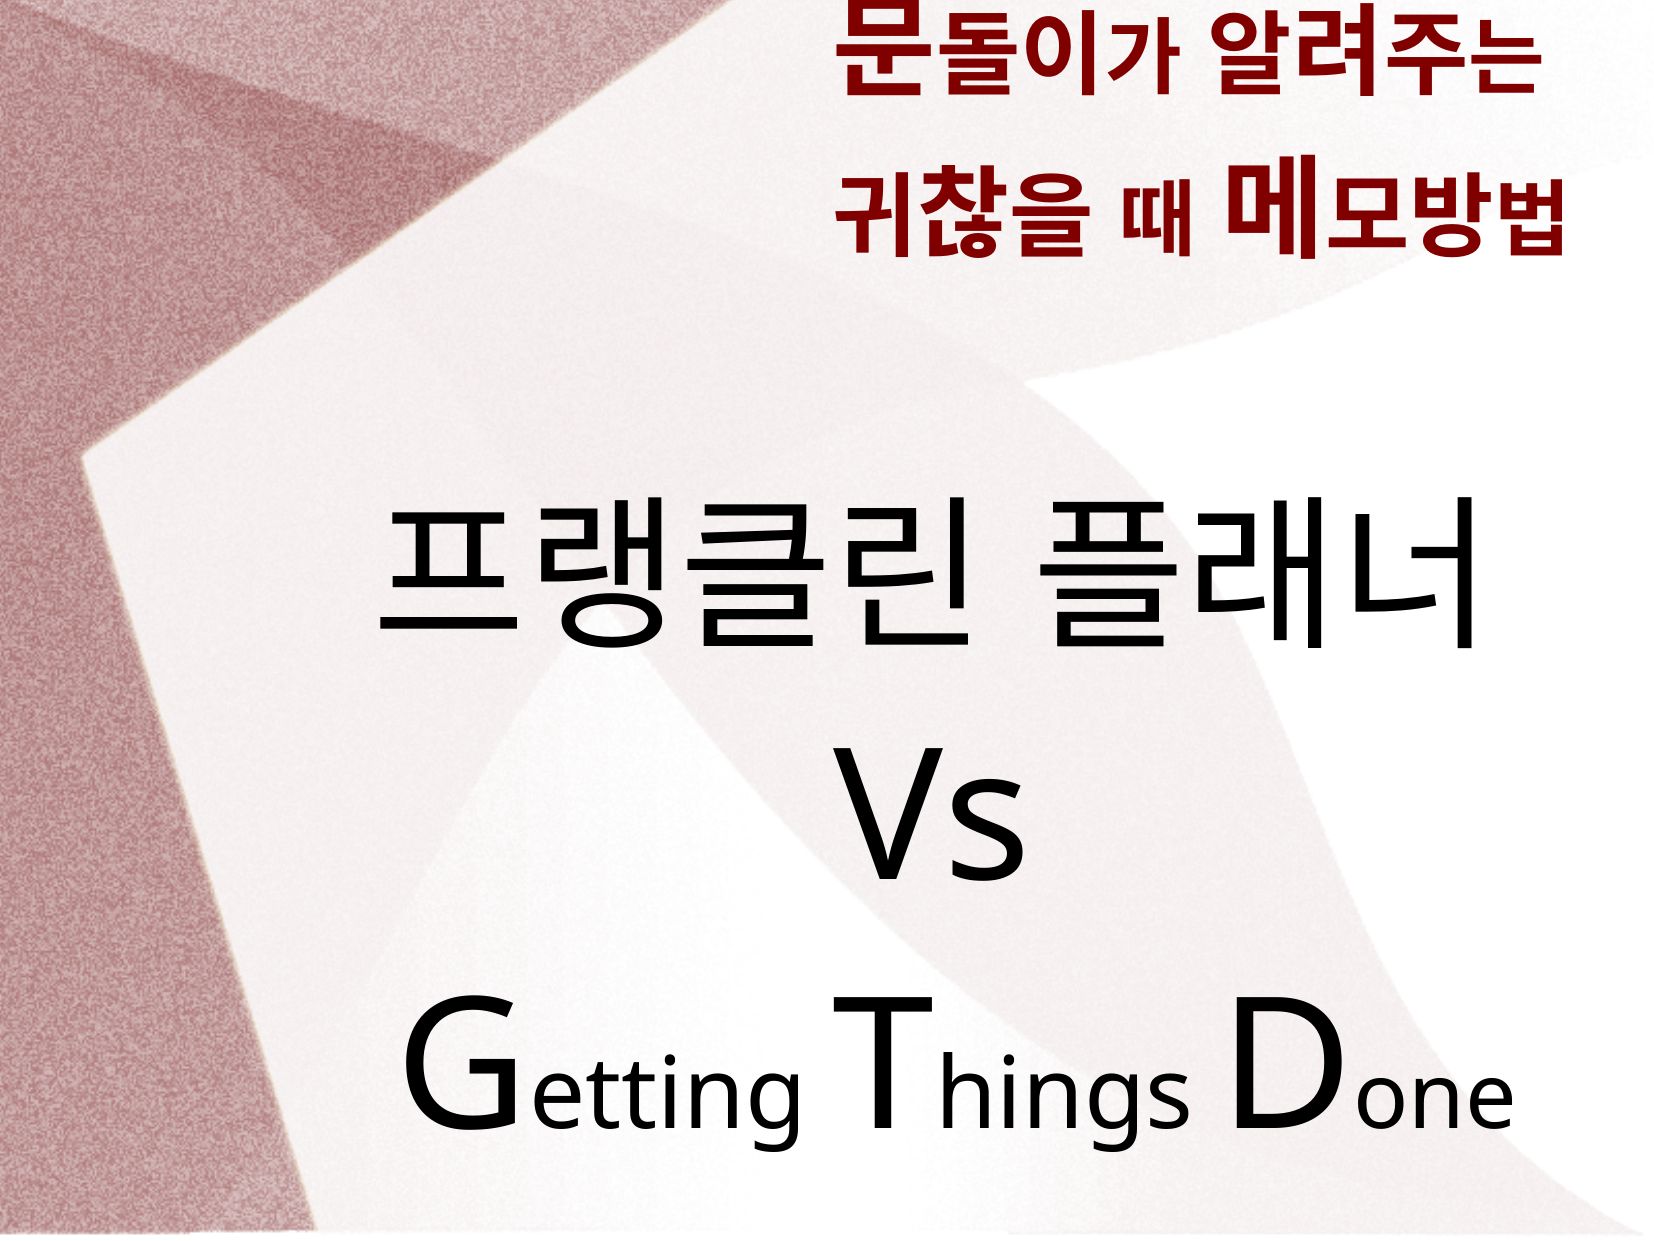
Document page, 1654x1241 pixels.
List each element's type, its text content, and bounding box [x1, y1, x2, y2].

subtitle 프랭클린 플래너 Vs Getting Things Done [318, 448, 1595, 1176]
title 문돌이가 알려주는 귀찮을 때 메모방법 [82, 25, 1571, 334]
picture [0, 0, 1654, 1241]
picture [863, 9, 904, 24]
